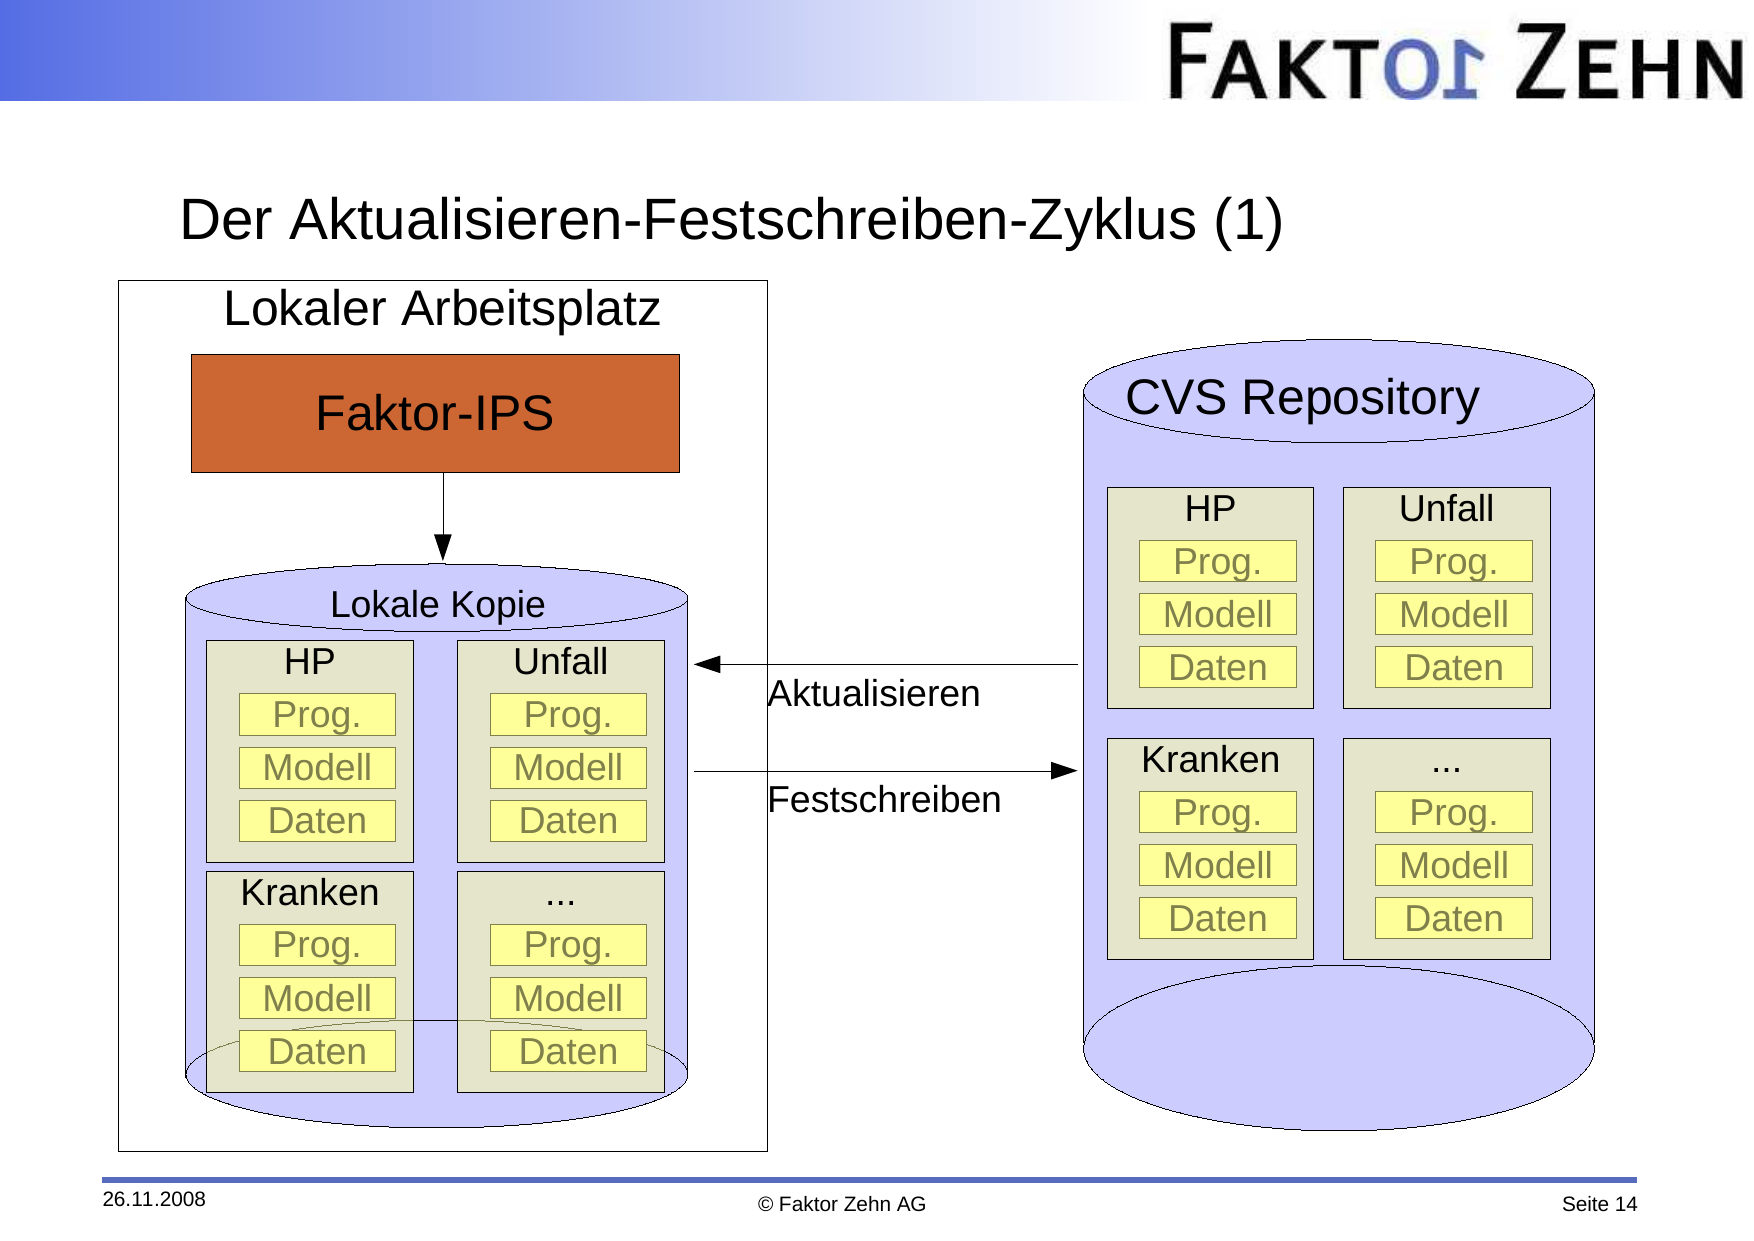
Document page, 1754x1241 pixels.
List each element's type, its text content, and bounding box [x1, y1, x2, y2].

picture [1162, 7, 1752, 100]
text_box Aktualisieren [767, 672, 1049, 715]
text_box ... [457, 871, 665, 1093]
text_box ... [1343, 738, 1551, 960]
text_box Unfall [457, 640, 665, 863]
title Der Aktualisieren-Festschreiben-Zyklus (1) [179, 142, 1610, 296]
text_box Kranken [1107, 738, 1314, 960]
text_box [1083, 339, 1595, 1131]
text_box Lokale Kopie [330, 583, 560, 626]
text_box Unfall [1343, 487, 1551, 709]
text_box Festschreiben [767, 778, 1049, 821]
text_box HP [1107, 487, 1314, 709]
text_box HP [206, 640, 414, 863]
text_box Kranken [206, 871, 414, 1093]
text_box CVS Repository [1124, 369, 1495, 425]
text_box Lokaler Arbeitsplatz [118, 280, 768, 1152]
